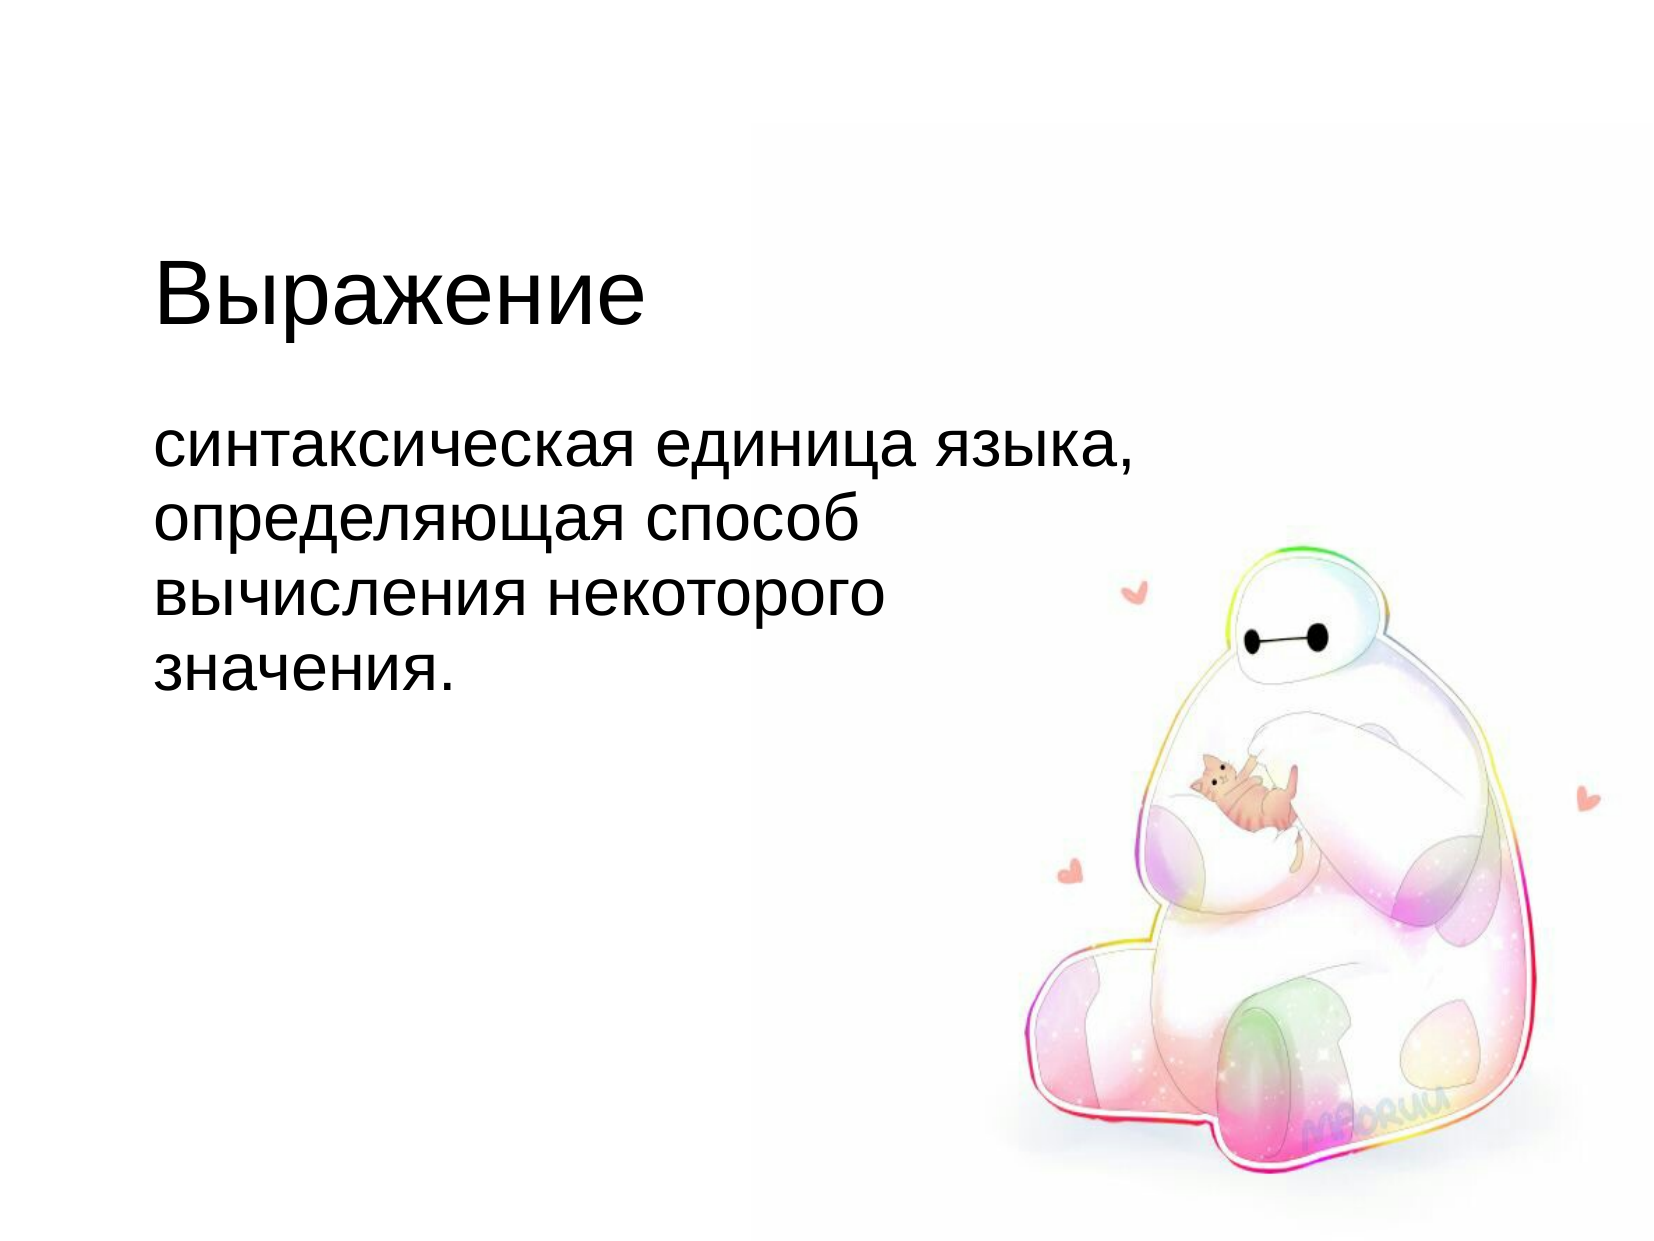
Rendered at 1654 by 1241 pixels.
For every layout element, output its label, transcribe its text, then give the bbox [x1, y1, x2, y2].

title Выражение [153, 188, 1371, 397]
subtitle синтаксическая единица языка, определяющая способ вычисления некоторого значения. [153, 405, 1217, 705]
picture [751, 123, 1654, 1241]
